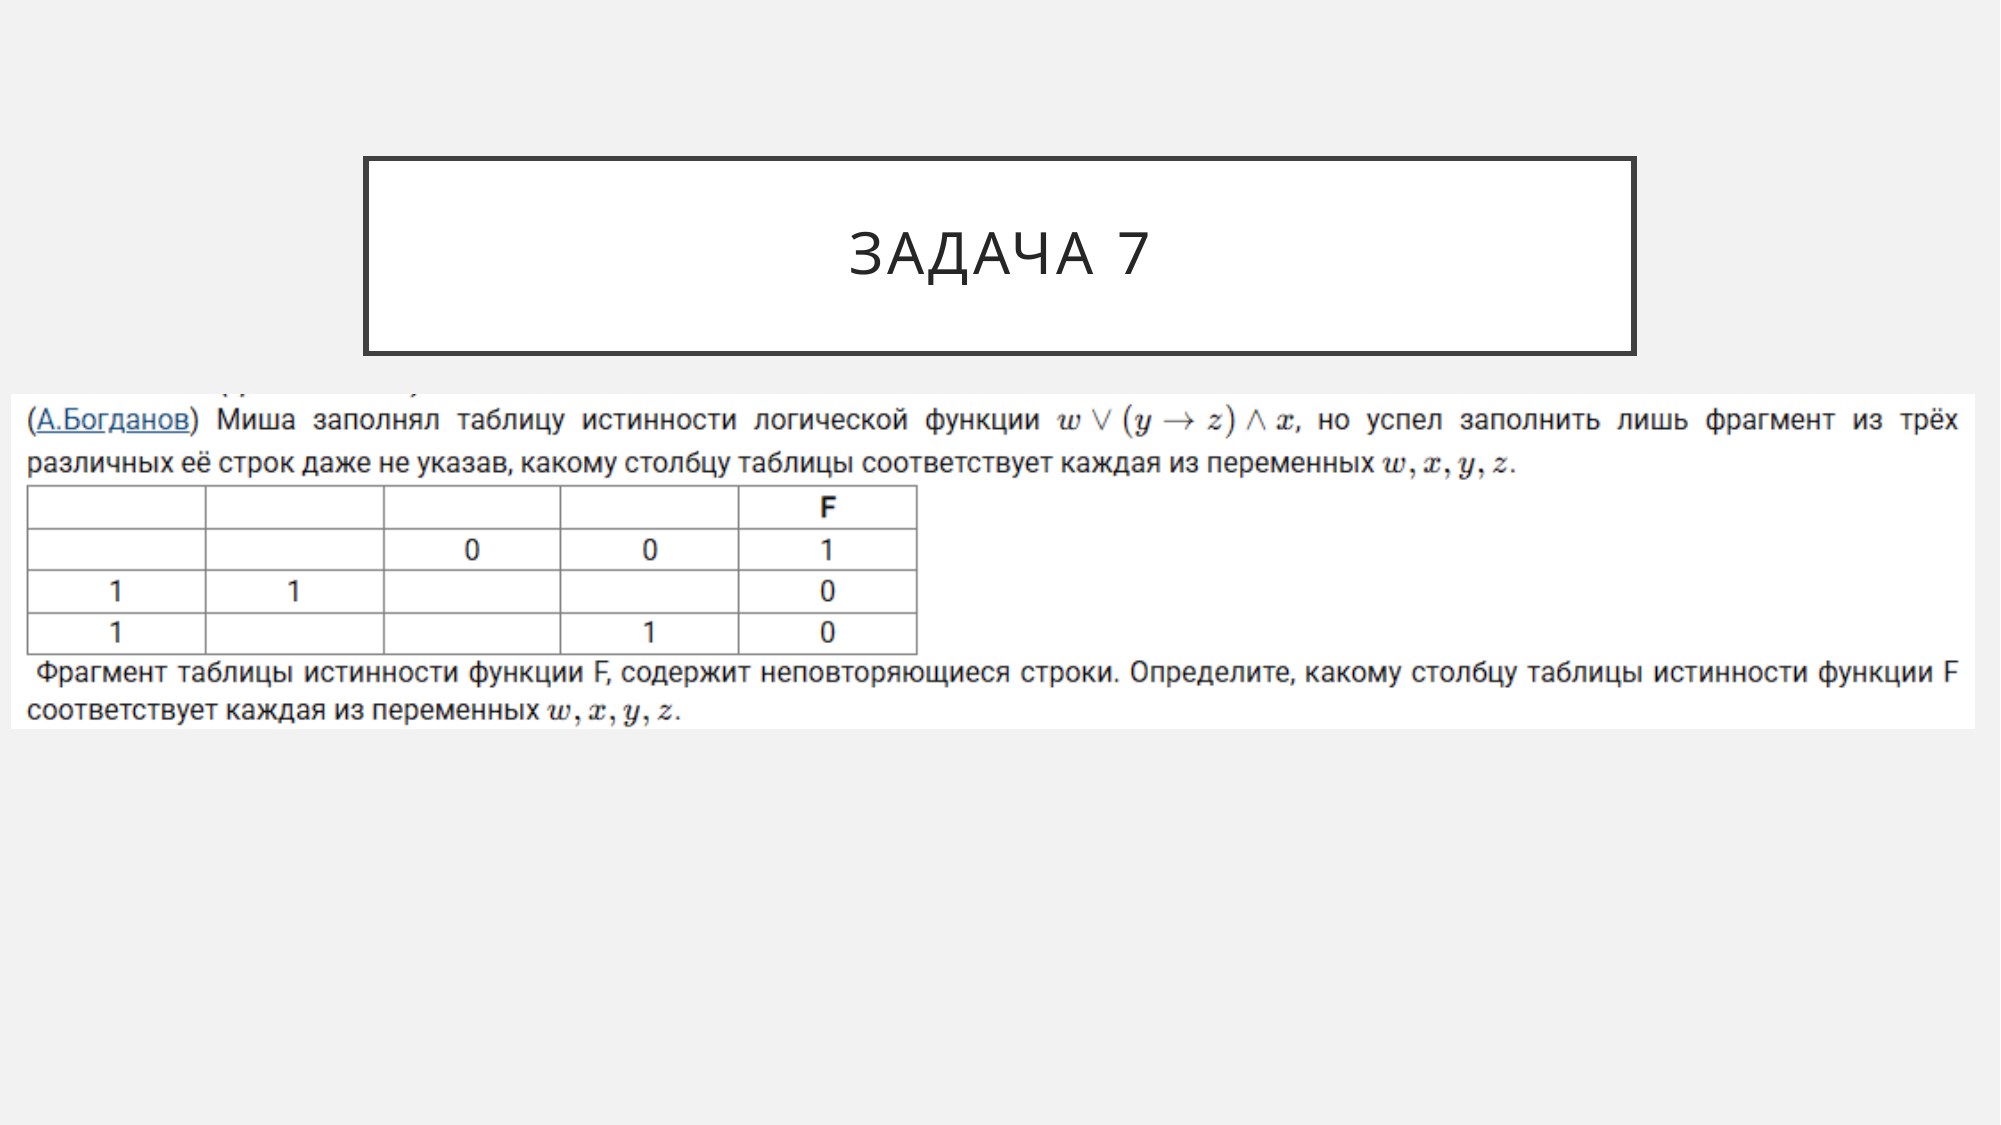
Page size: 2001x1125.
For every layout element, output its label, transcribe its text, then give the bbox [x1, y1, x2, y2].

title Задача 7 [366, 158, 1634, 354]
picture [11, 395, 1975, 729]
